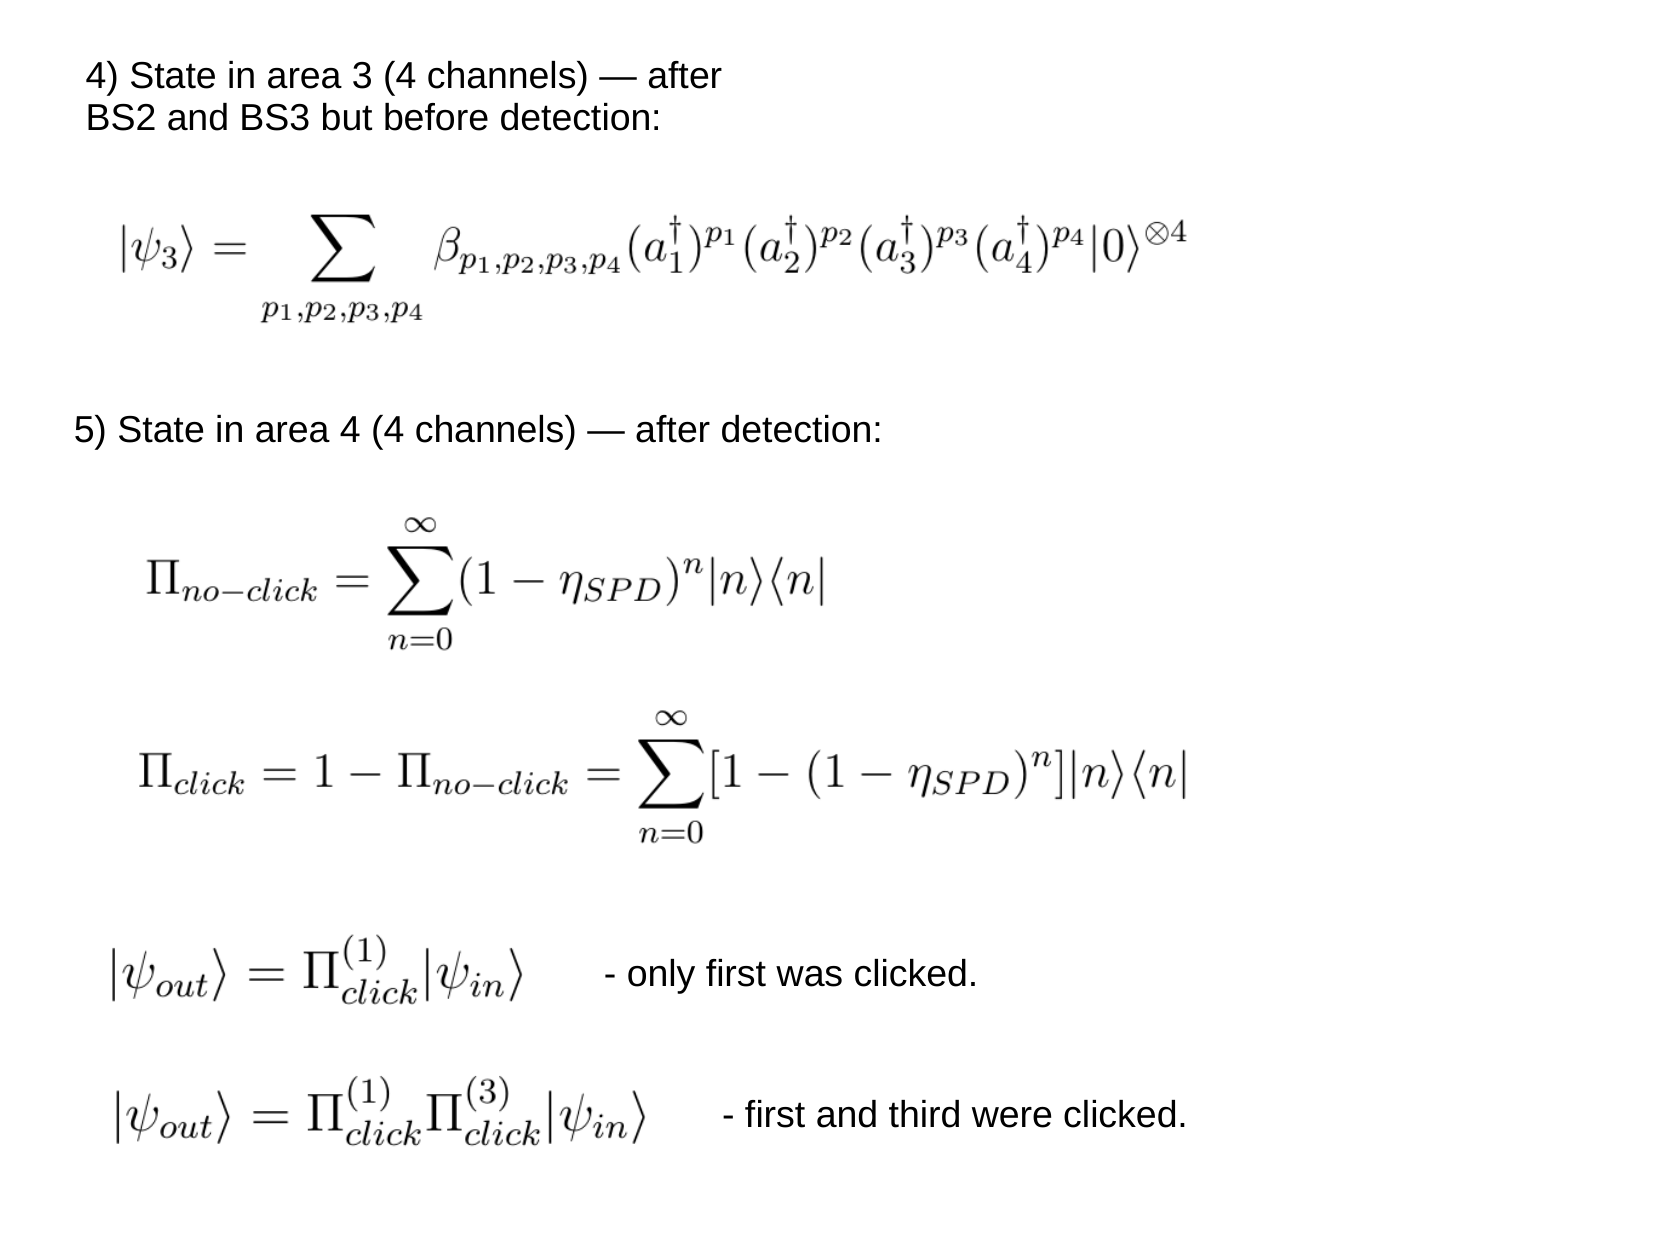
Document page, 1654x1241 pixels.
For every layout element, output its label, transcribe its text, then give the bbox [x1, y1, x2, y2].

text_box 4) State in area 3 (4 channels) — after BS2 and BS3 but before detection: [70, 47, 780, 147]
picture [129, 696, 1205, 863]
text_box - first and third were clicked. [696, 1086, 1205, 1146]
picture [94, 1063, 662, 1170]
picture [129, 507, 827, 662]
picture [82, 909, 556, 1028]
text_box - only first was clicked. [578, 944, 1016, 1004]
text_box 5) State in area 4 (4 channels) — after detection: [59, 401, 910, 485]
picture [118, 200, 1193, 343]
